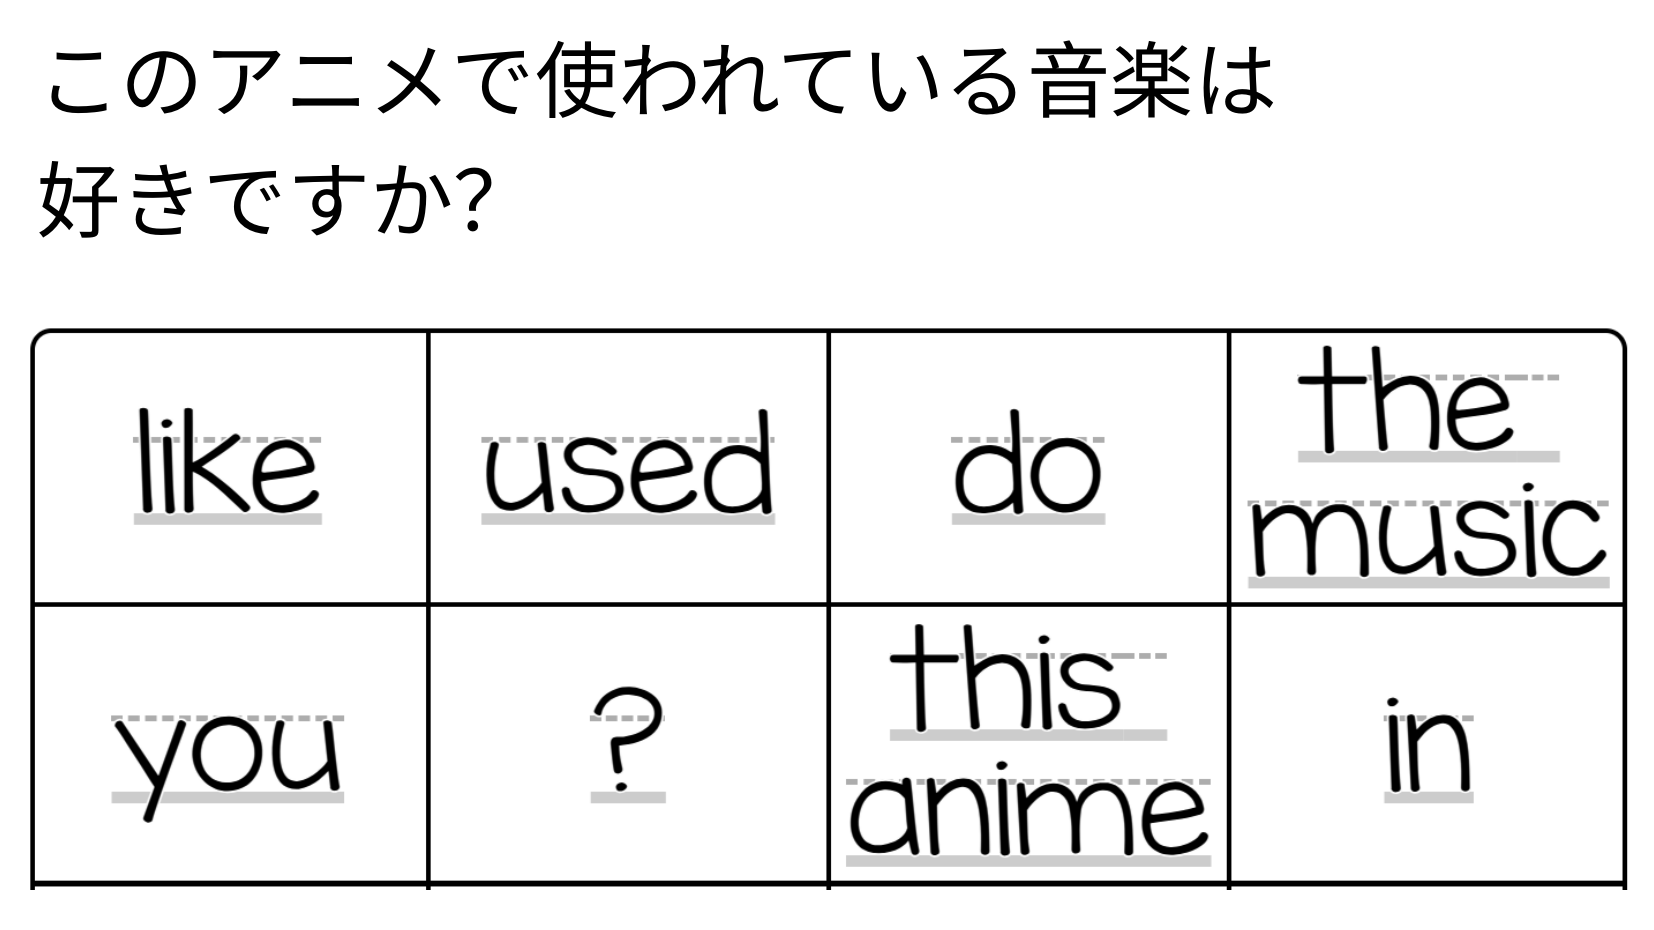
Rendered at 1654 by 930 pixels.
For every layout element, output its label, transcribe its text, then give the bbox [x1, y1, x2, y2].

title このアニメで使われている音楽は 好きですか？ [37, 19, 1612, 252]
picture [20, 325, 1633, 890]
